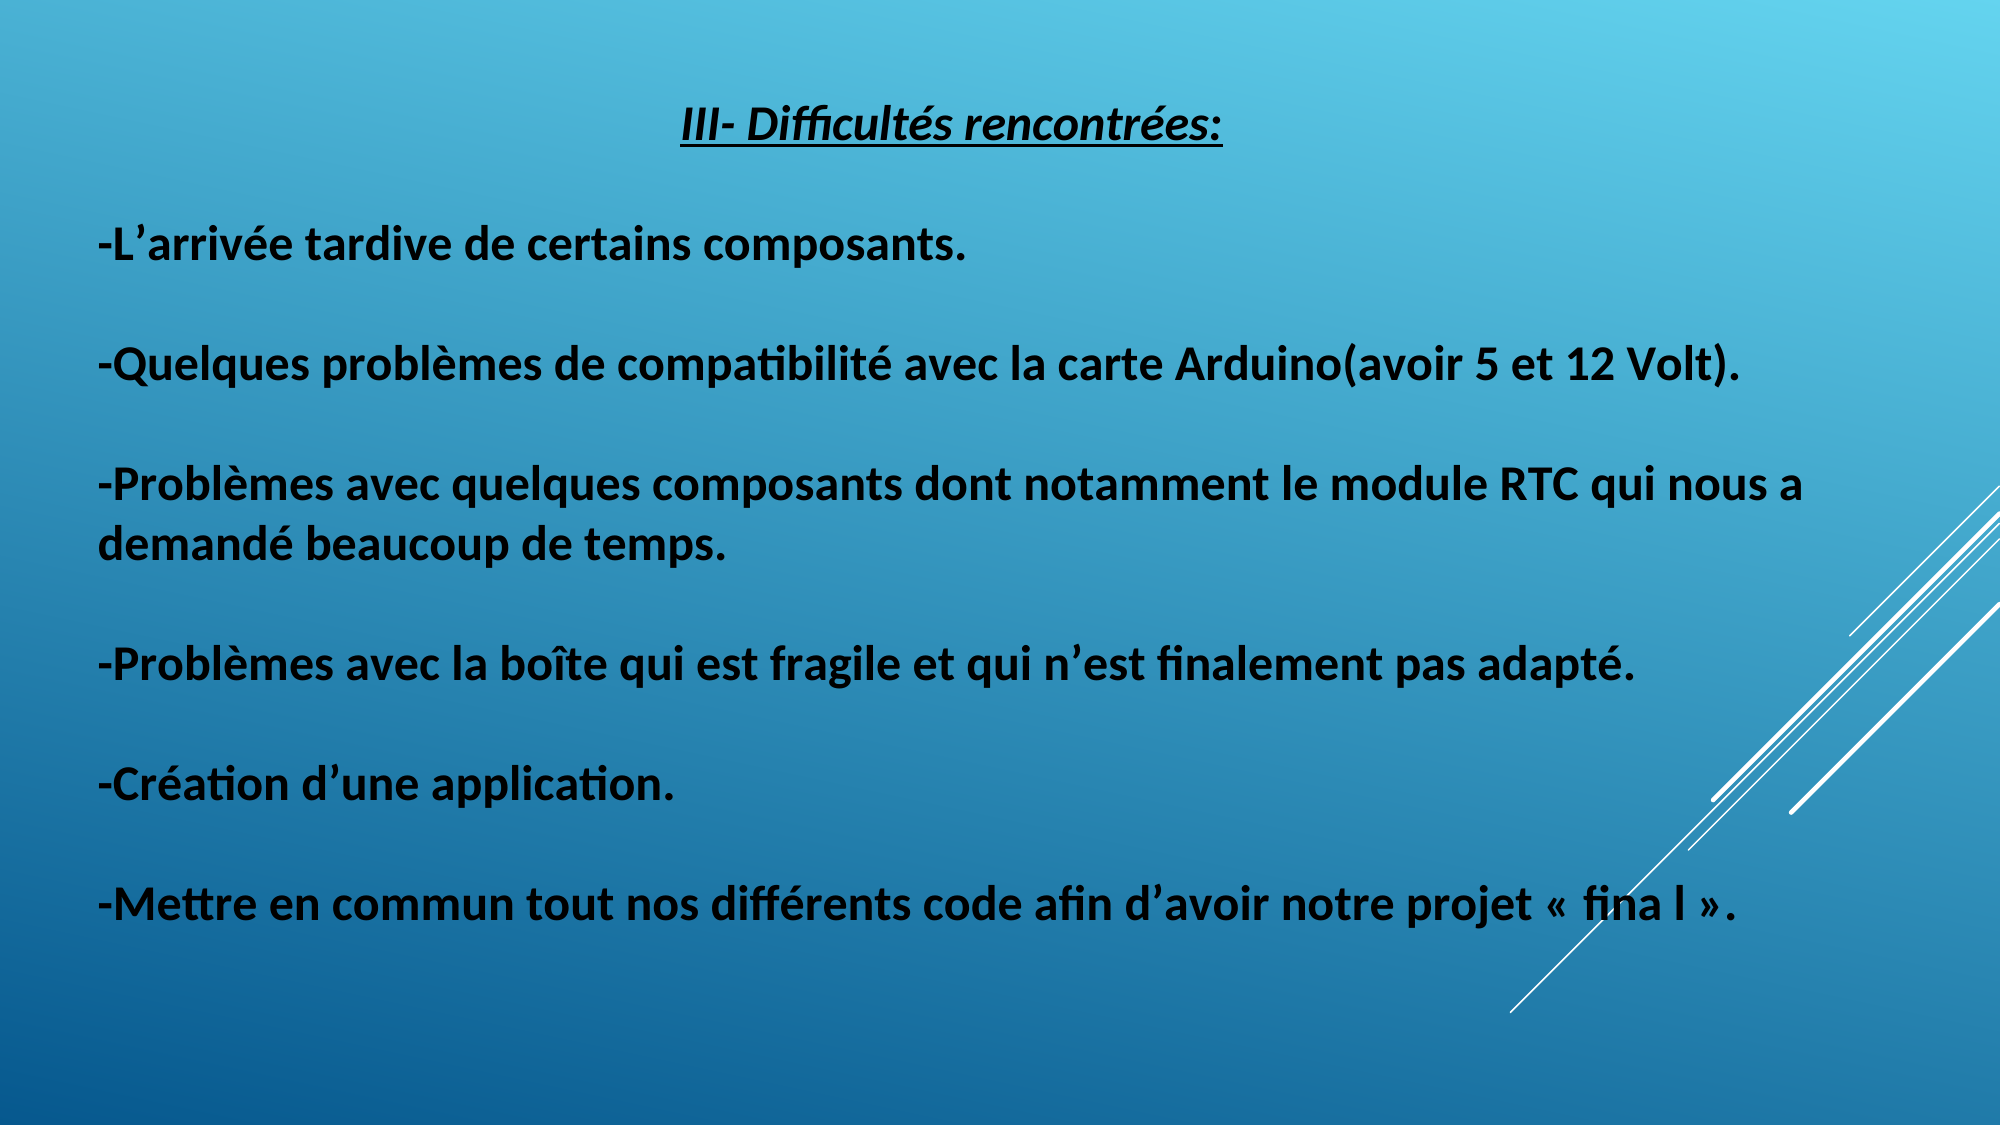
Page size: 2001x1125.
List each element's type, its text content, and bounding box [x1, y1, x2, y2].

text_box III- Difficultés rencontrées: -L’arrivée tardive de certains composants. -Quelques problèmes de compatibilité avec la carte Arduino(avoir 5 et 12 Volt). -Problèmes avec quelques composants dont notamment le module RTC qui nous a demandé beaucoup de temps. -Problèmes avec la boîte qui est fragile et qui n’est finalement pas adapté. -Création d’une application. -Mettre en commun tout nos différents code afin d’avoir notre projet « fina l ». [83, 83, 2000, 983]
